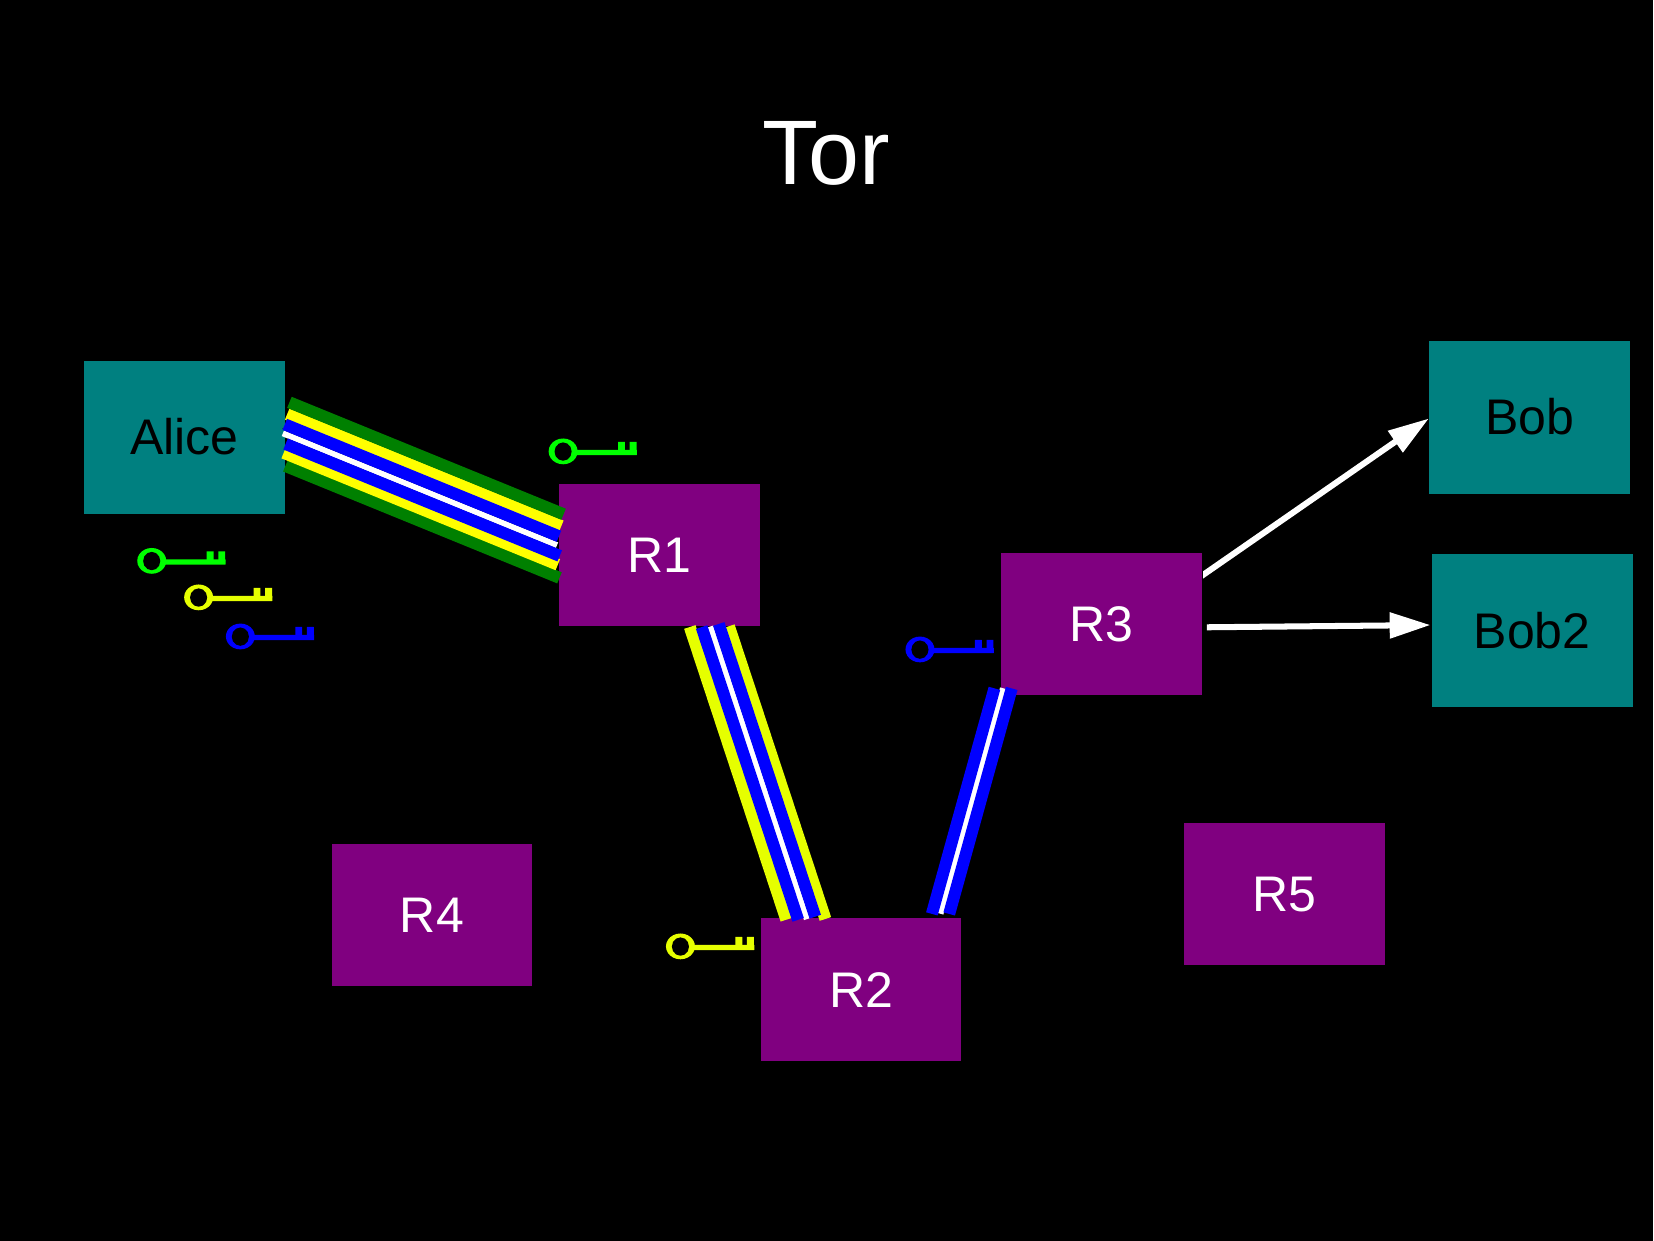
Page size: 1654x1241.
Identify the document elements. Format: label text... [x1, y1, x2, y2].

title Tor [82, 49, 1571, 257]
text_box [665, 933, 755, 960]
text_box Alice [83, 360, 286, 515]
text_box R5 [1183, 822, 1386, 966]
text_box R1 [558, 483, 761, 627]
text_box R3 [1000, 552, 1203, 696]
text_box R2 [760, 917, 962, 1062]
text_box R4 [331, 843, 533, 987]
text_box [137, 547, 226, 574]
text_box Bob [1428, 340, 1631, 495]
text_box Bob2 [1431, 553, 1634, 708]
text_box [905, 636, 994, 663]
text_box [548, 438, 637, 465]
text_box [184, 584, 273, 611]
text_box [225, 623, 315, 650]
